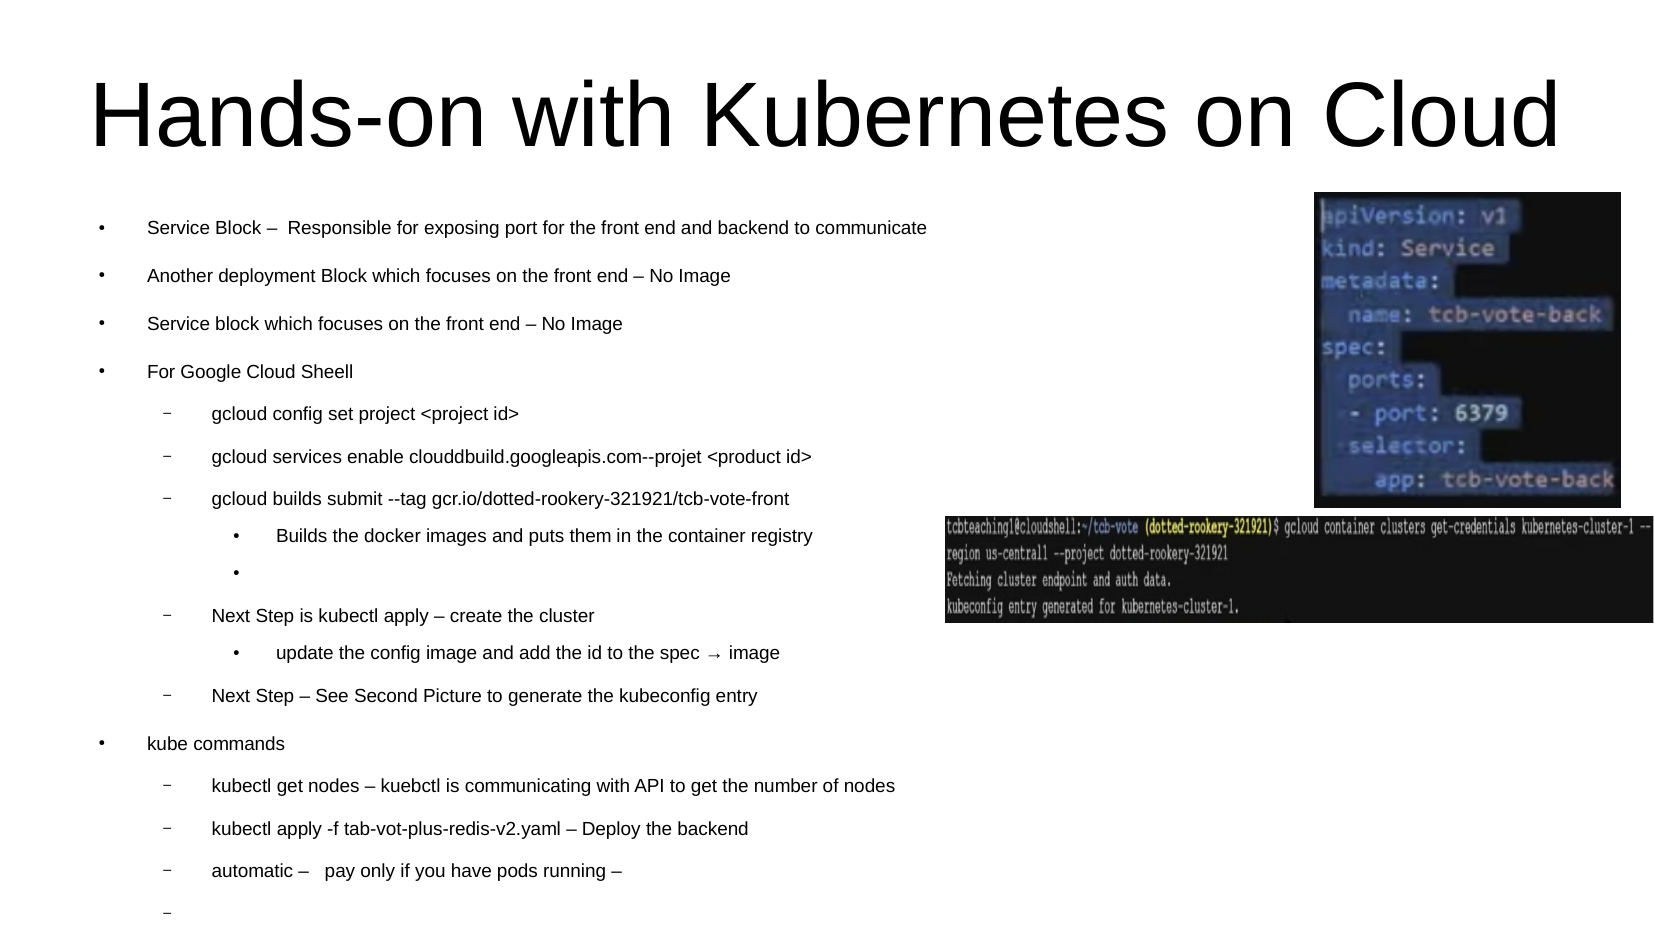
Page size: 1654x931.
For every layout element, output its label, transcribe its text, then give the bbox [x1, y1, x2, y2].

list Service Block – Responsible for exposing port for the front end and backend to communicate Another deployment Block which focuses on the front end – No Image Service block which focuses on the front end – No Image For Google Cloud Sheell gcloud config set project <project id> gcloud services enable clouddbuild.googleapis.com--projet <product id> gcloud builds submit --tag gcr.io/dotted-rookery-321921/tcb-vote-front Builds the docker images and puts them in the container registry Next Step is kubectl apply – create the cluster update the config image and add the id to the spec → image Next Step – See Second Picture to generate the kubeconfig entry kube commands kubectl get nodes – kuebctl is communicating with API to get the number of nodes kubectl apply -f tab-vot-plus-redis-v2.yaml – Deploy the backend automatic – pay only if you have pods running – [82, 217, 1636, 931]
picture [1314, 192, 1621, 508]
picture [945, 516, 1654, 623]
title Hands-on with Kubernetes on Cloud [82, 37, 1571, 193]
